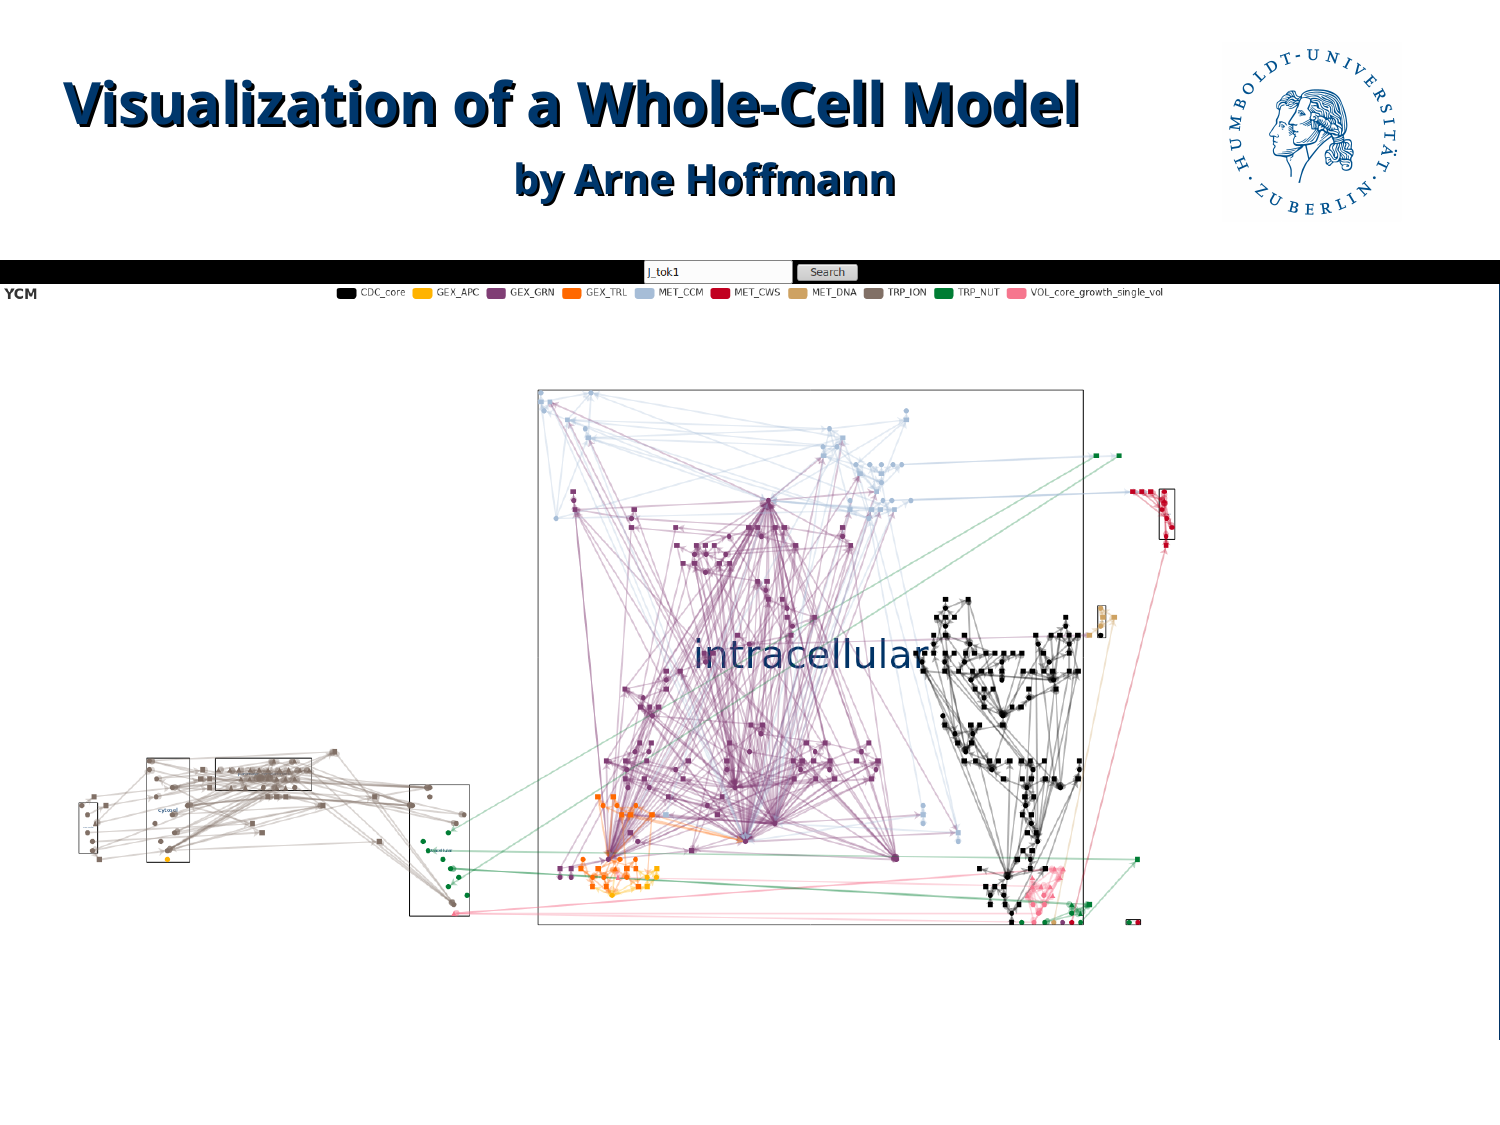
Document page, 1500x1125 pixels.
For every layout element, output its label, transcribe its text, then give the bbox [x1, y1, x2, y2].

picture [1222, 42, 1402, 66]
picture [0, 260, 1500, 1040]
title Visualization of a Whole-Cell Model by Arne Hoffmann [51, 66, 1441, 260]
